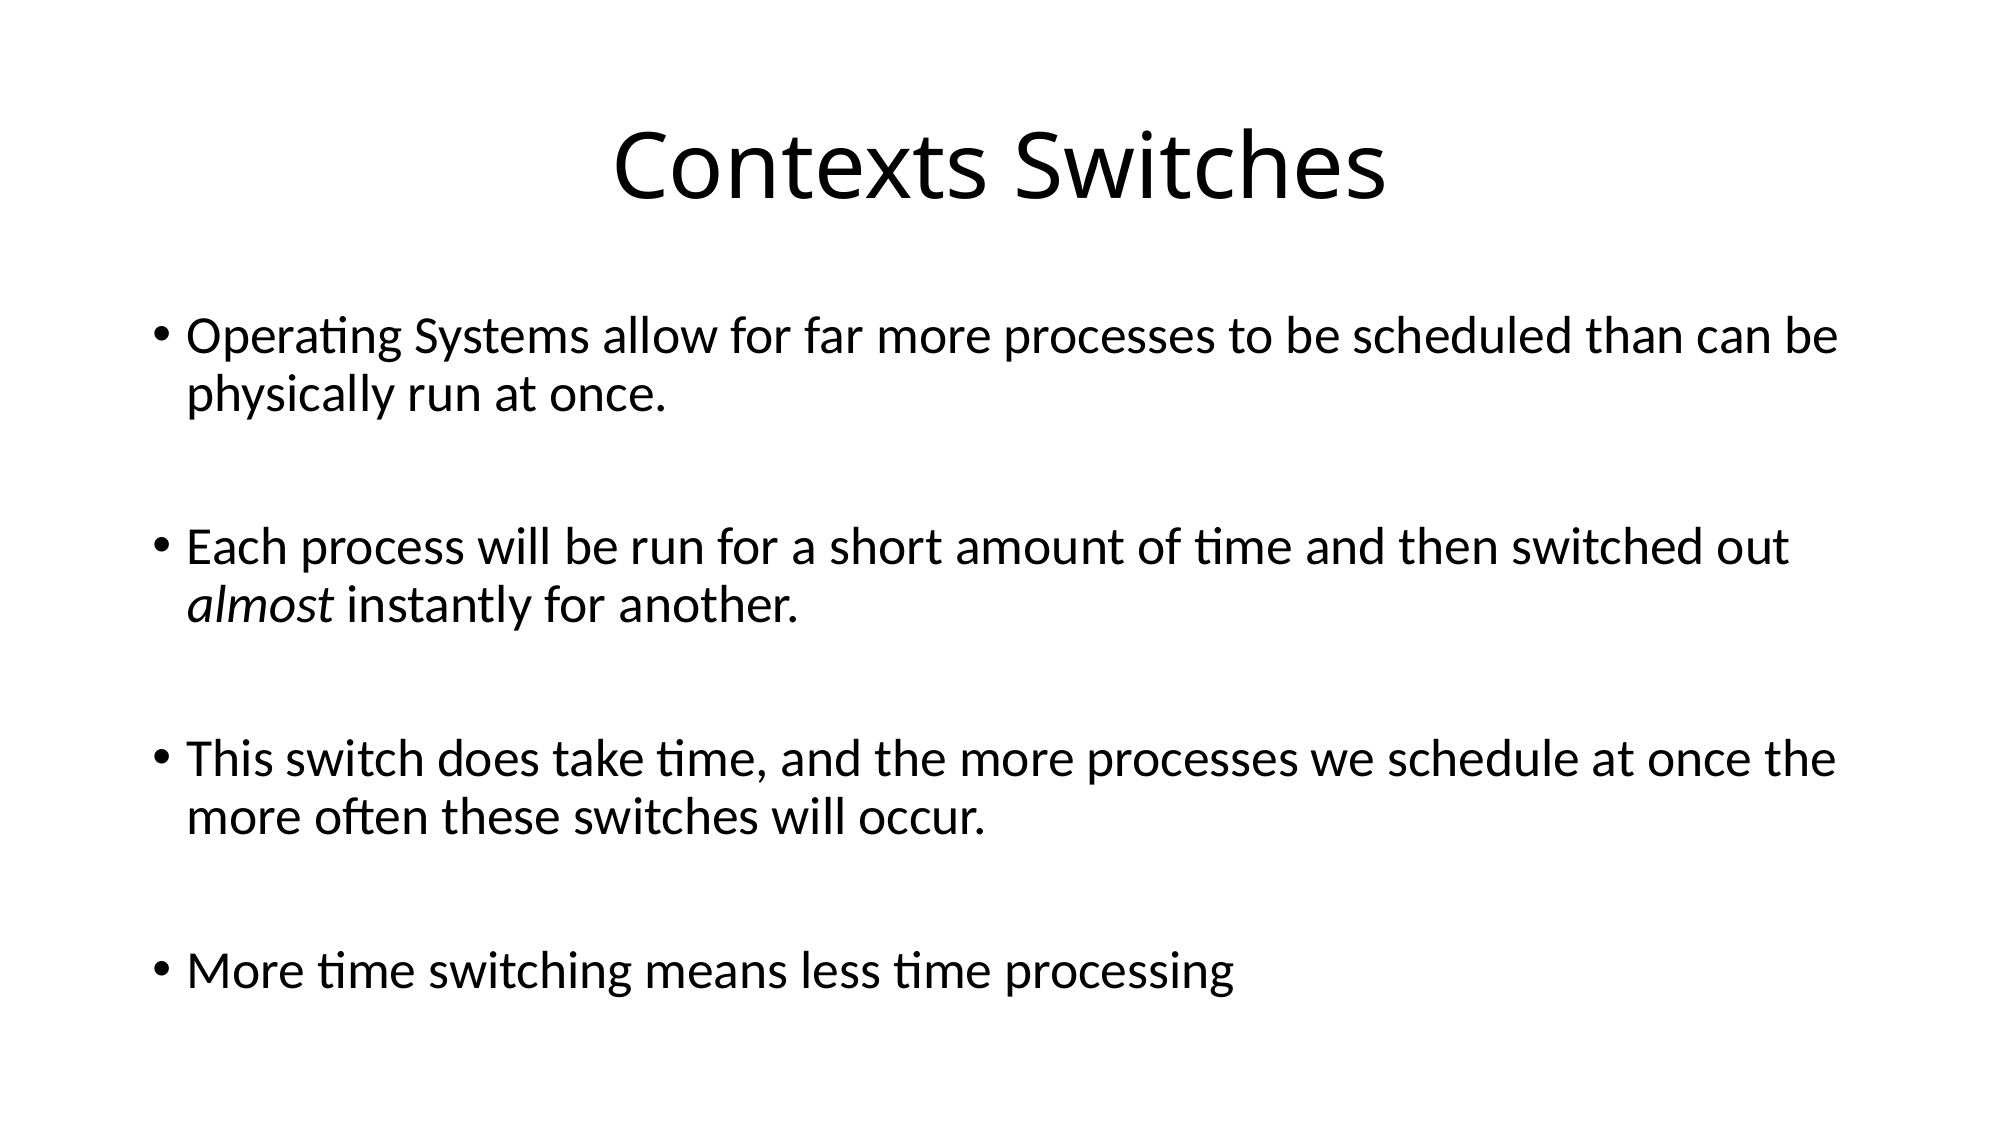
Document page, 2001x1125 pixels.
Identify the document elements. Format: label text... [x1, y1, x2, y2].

title Contexts Switches [137, 59, 1863, 278]
list Operating Systems allow for far more processes to be scheduled than can be physically run at once. Each process will be run for a short amount of time and then switched out almost instantly for another. This switch does take time, and the more processes we schedule at once the more often these switches will occur. More time switching means less time processing [137, 299, 1863, 1014]
